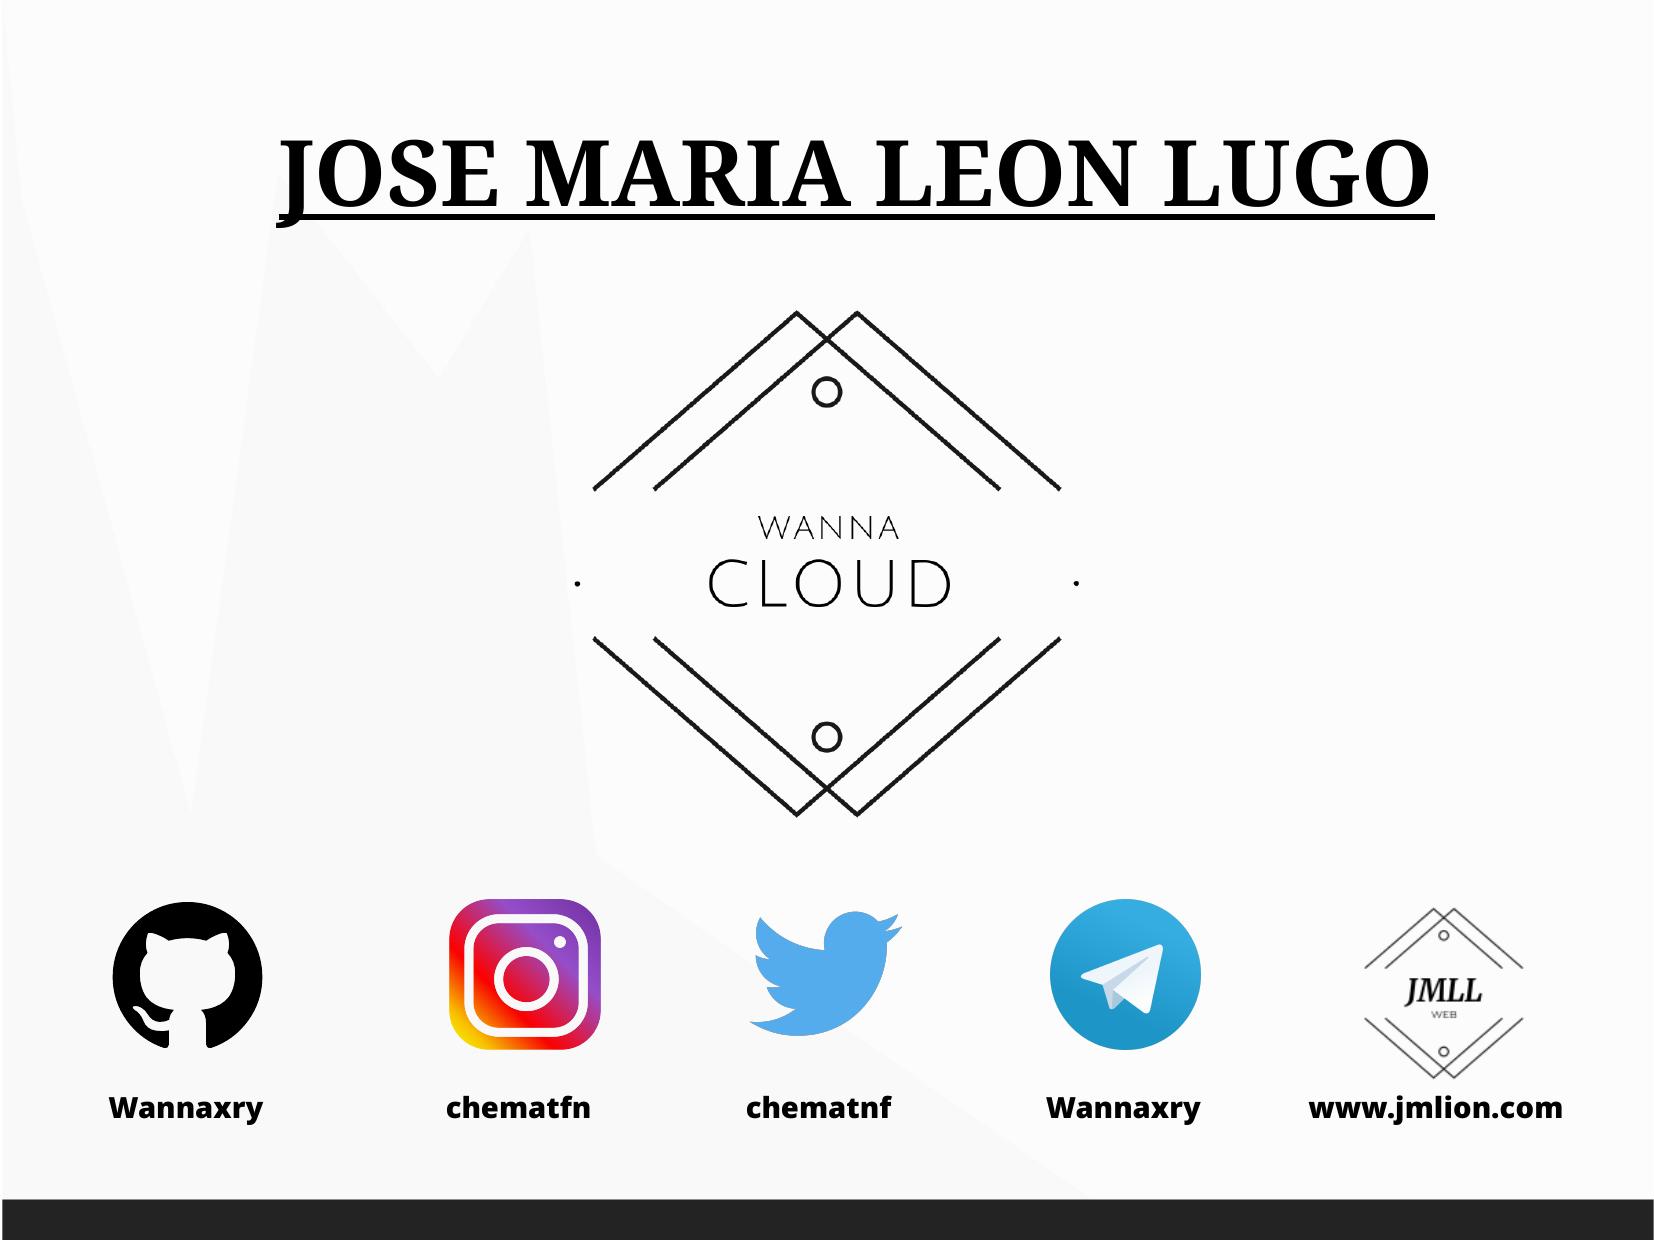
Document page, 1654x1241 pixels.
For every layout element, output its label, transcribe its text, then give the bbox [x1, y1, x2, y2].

list www.jmlion.com [1237, 1087, 1617, 1157]
list Wannaxry [975, 1087, 1237, 1157]
title JOSE MARIA LEON LUGO [112, 130, 1601, 338]
list chematfn [375, 1087, 638, 1157]
list chematnf [675, 1087, 938, 1157]
picture [2, 0, 1654, 1241]
list Wannaxry [37, 1087, 301, 1157]
